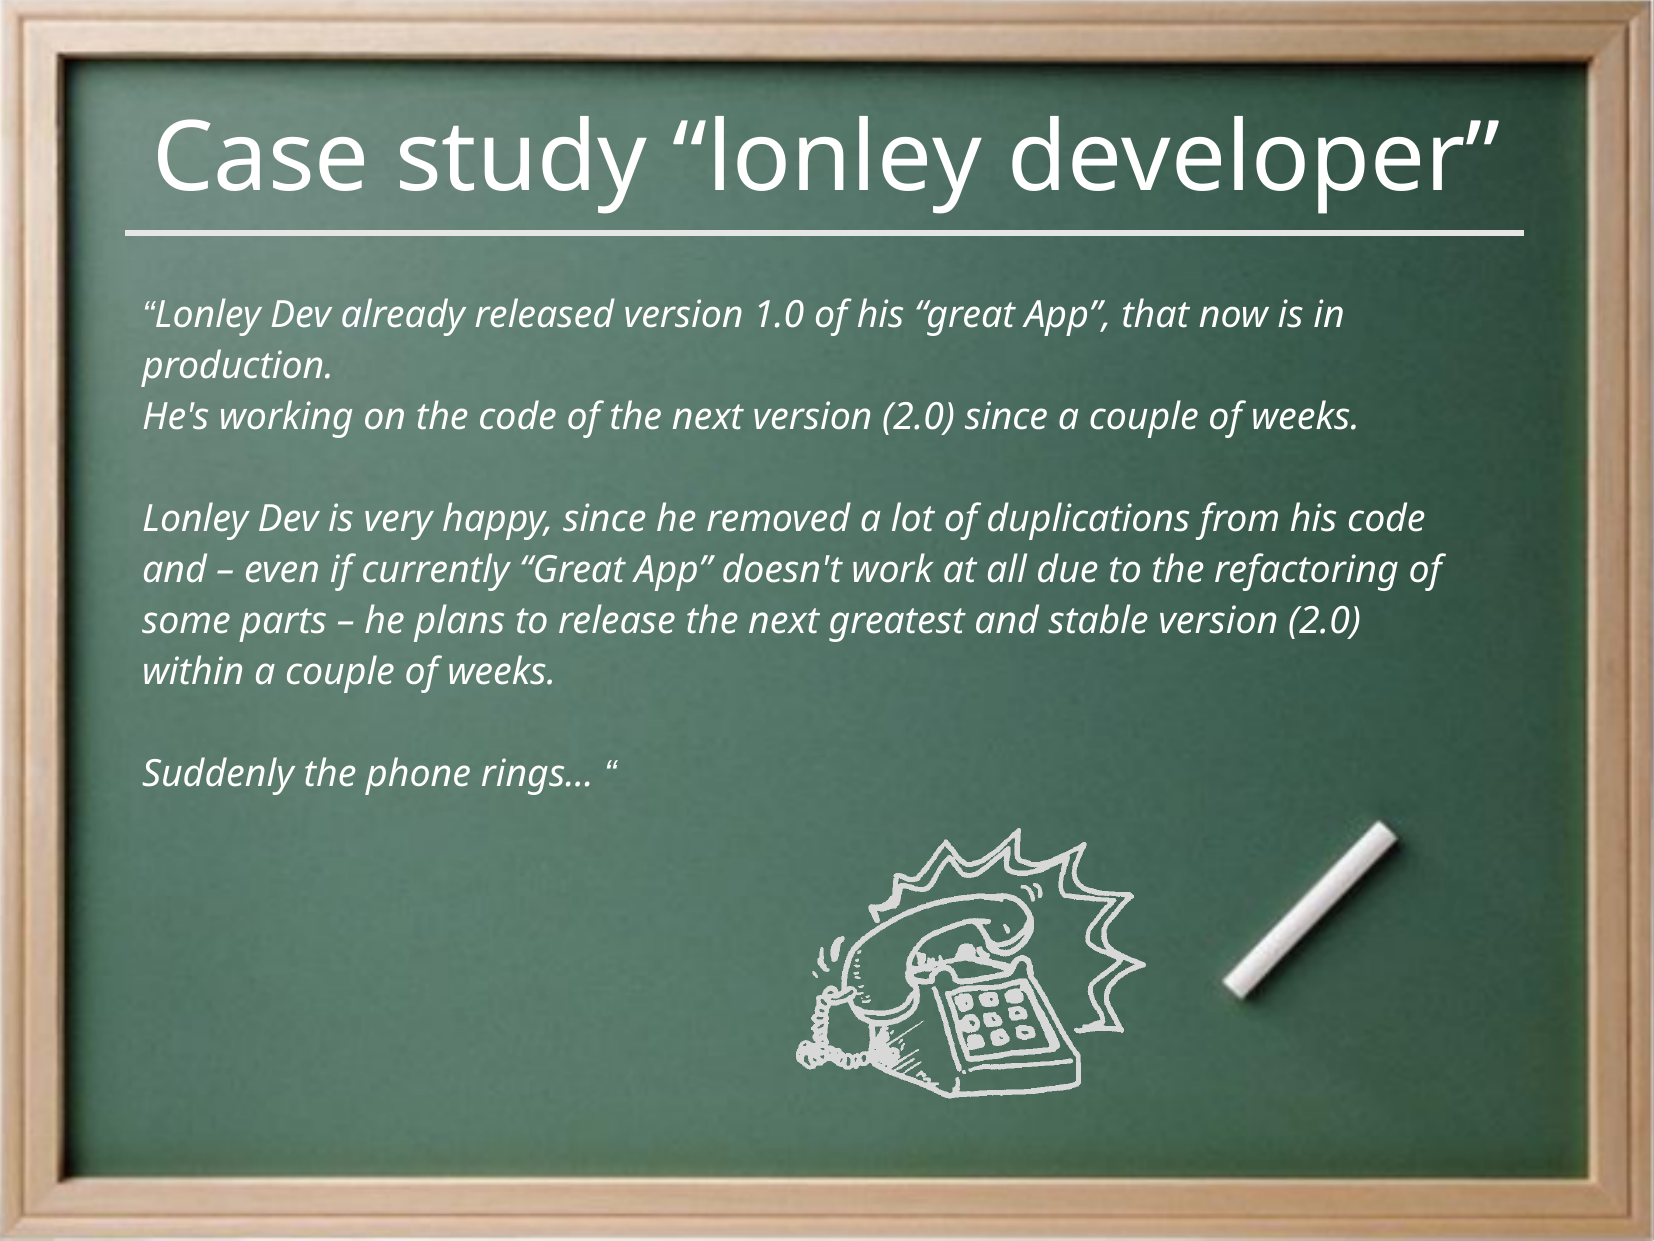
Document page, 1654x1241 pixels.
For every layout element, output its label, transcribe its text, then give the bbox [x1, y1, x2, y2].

title Case study “lonley developer” [82, 49, 1571, 257]
picture [0, 0, 1654, 1241]
text_box “Lonley Dev already released version 1.0 of his “great App”, that now is in production. He's working on the code of the next version (2.0) since a couple of weeks. Lonley Dev is very happy, since he removed a lot of duplications from his code and – even if currently “Great App” doesn't work at all due to the refactoring of some parts – he plans to release the next greatest and stable version (2.0) within a couple of weeks. Suddenly the phone rings... “ [127, 279, 1488, 1129]
